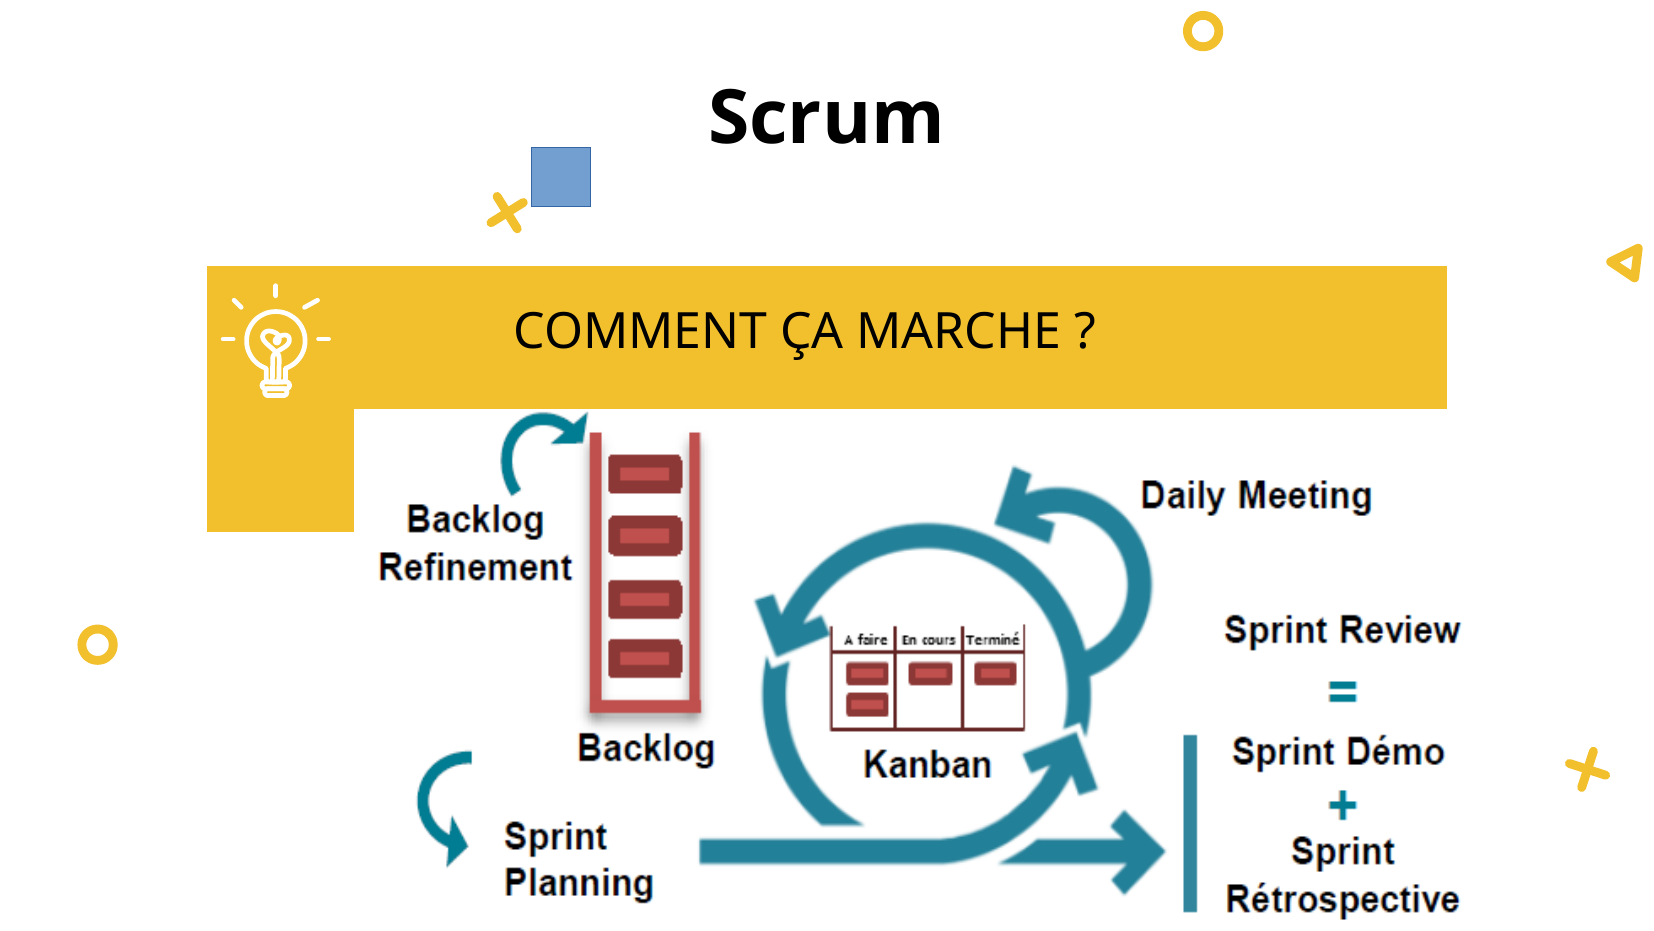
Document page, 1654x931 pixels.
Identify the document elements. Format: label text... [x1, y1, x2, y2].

picture [354, 409, 1506, 931]
title Scrum [82, 37, 1571, 193]
list COMMENT ÇA MARCHE ? [442, 295, 1536, 402]
text_box [531, 147, 591, 207]
